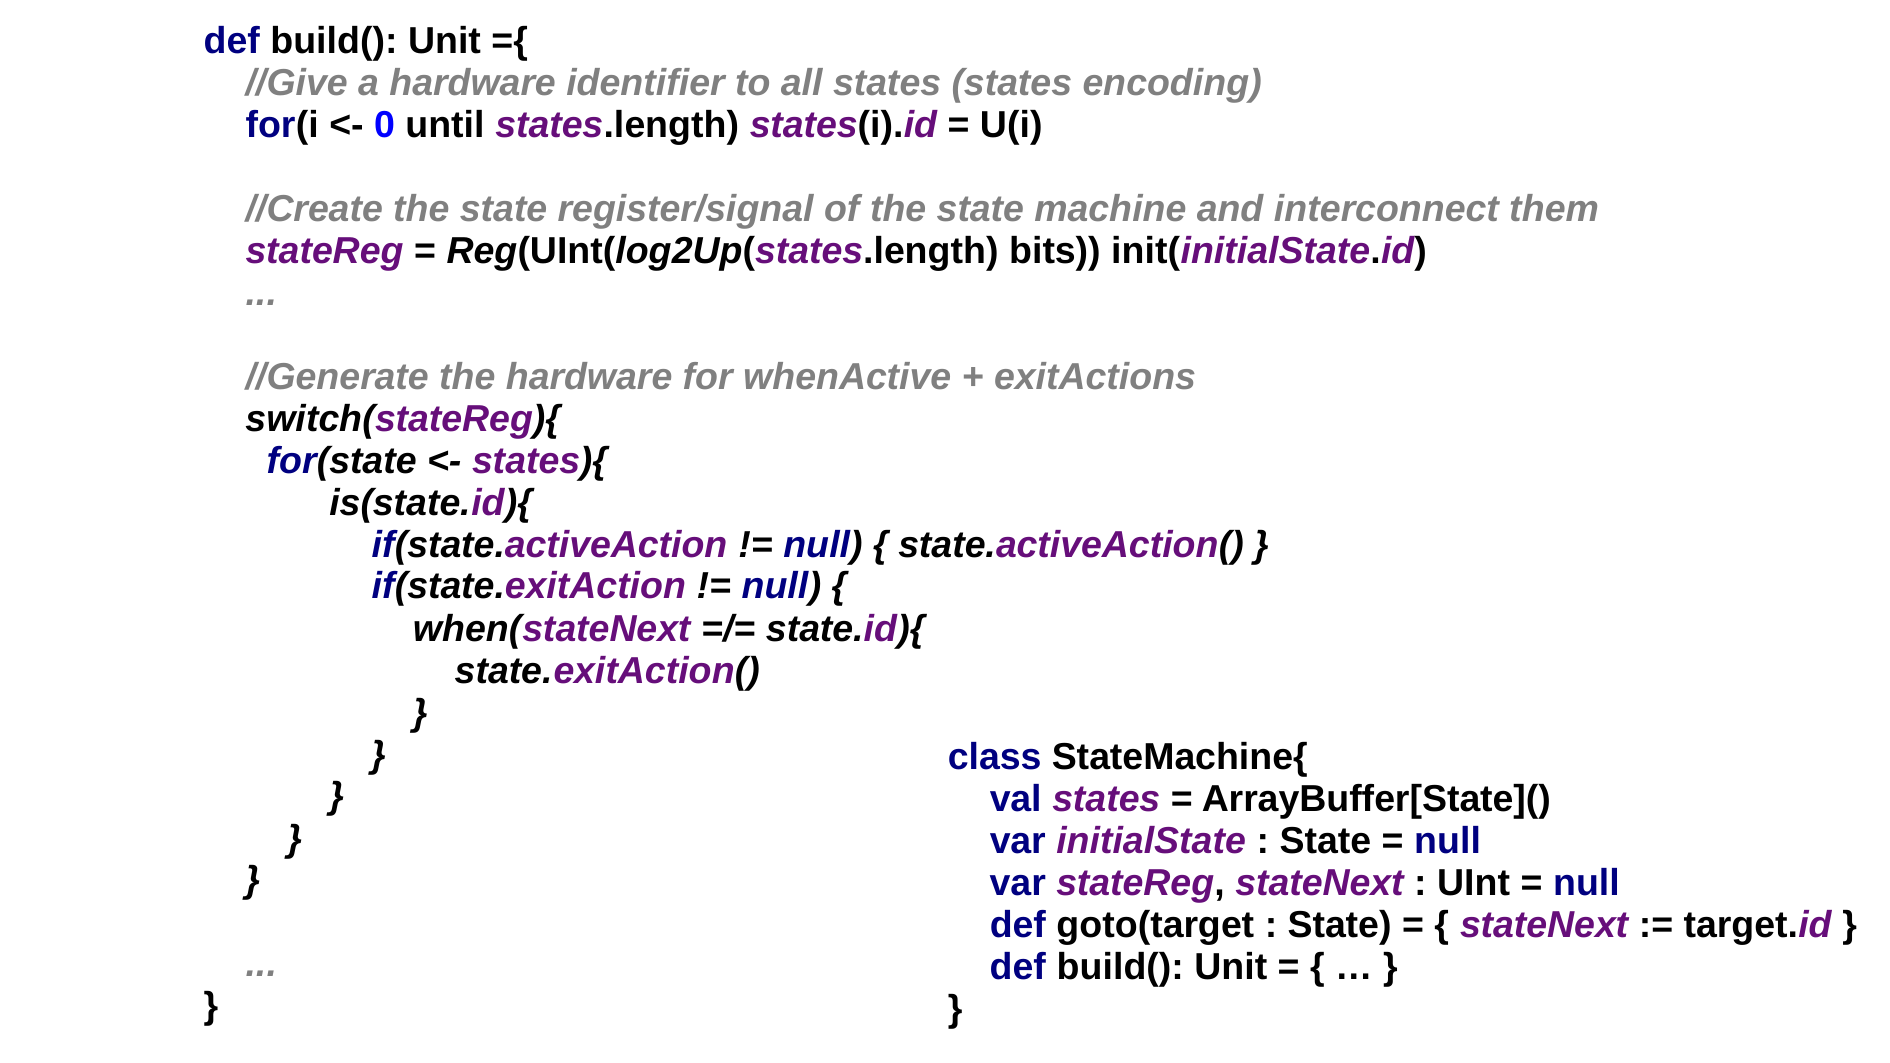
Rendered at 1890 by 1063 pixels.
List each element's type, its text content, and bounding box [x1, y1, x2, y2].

text_box class StateMachine{ val states = ArrayBuffer[State]() var initialState : State = null var stateReg, stateNext : UInt = null def goto(target : State) = { stateNext := target.id } def build(): Unit = { … } } [933, 727, 1890, 1046]
text_box def build(): Unit ={ //Give a hardware identifier to all states (states encoding) for(i <- 0 until states.length) states(i).id = U(i) //Create the state register/signal of the state machine and interconnect them stateReg = Reg(UInt(log2Up(states.length) bits)) init(initialState.id) ... //Generate the hardware for whenActive + exitActions switch(stateReg){ for(state <- states){ is(state.id){ if(state.activeAction != null) { state.activeAction() } if(state.exitAction != null) { when(stateNext =/= state.id){ state.exitAction() } } } } } ... } [188, 11, 1678, 1061]
